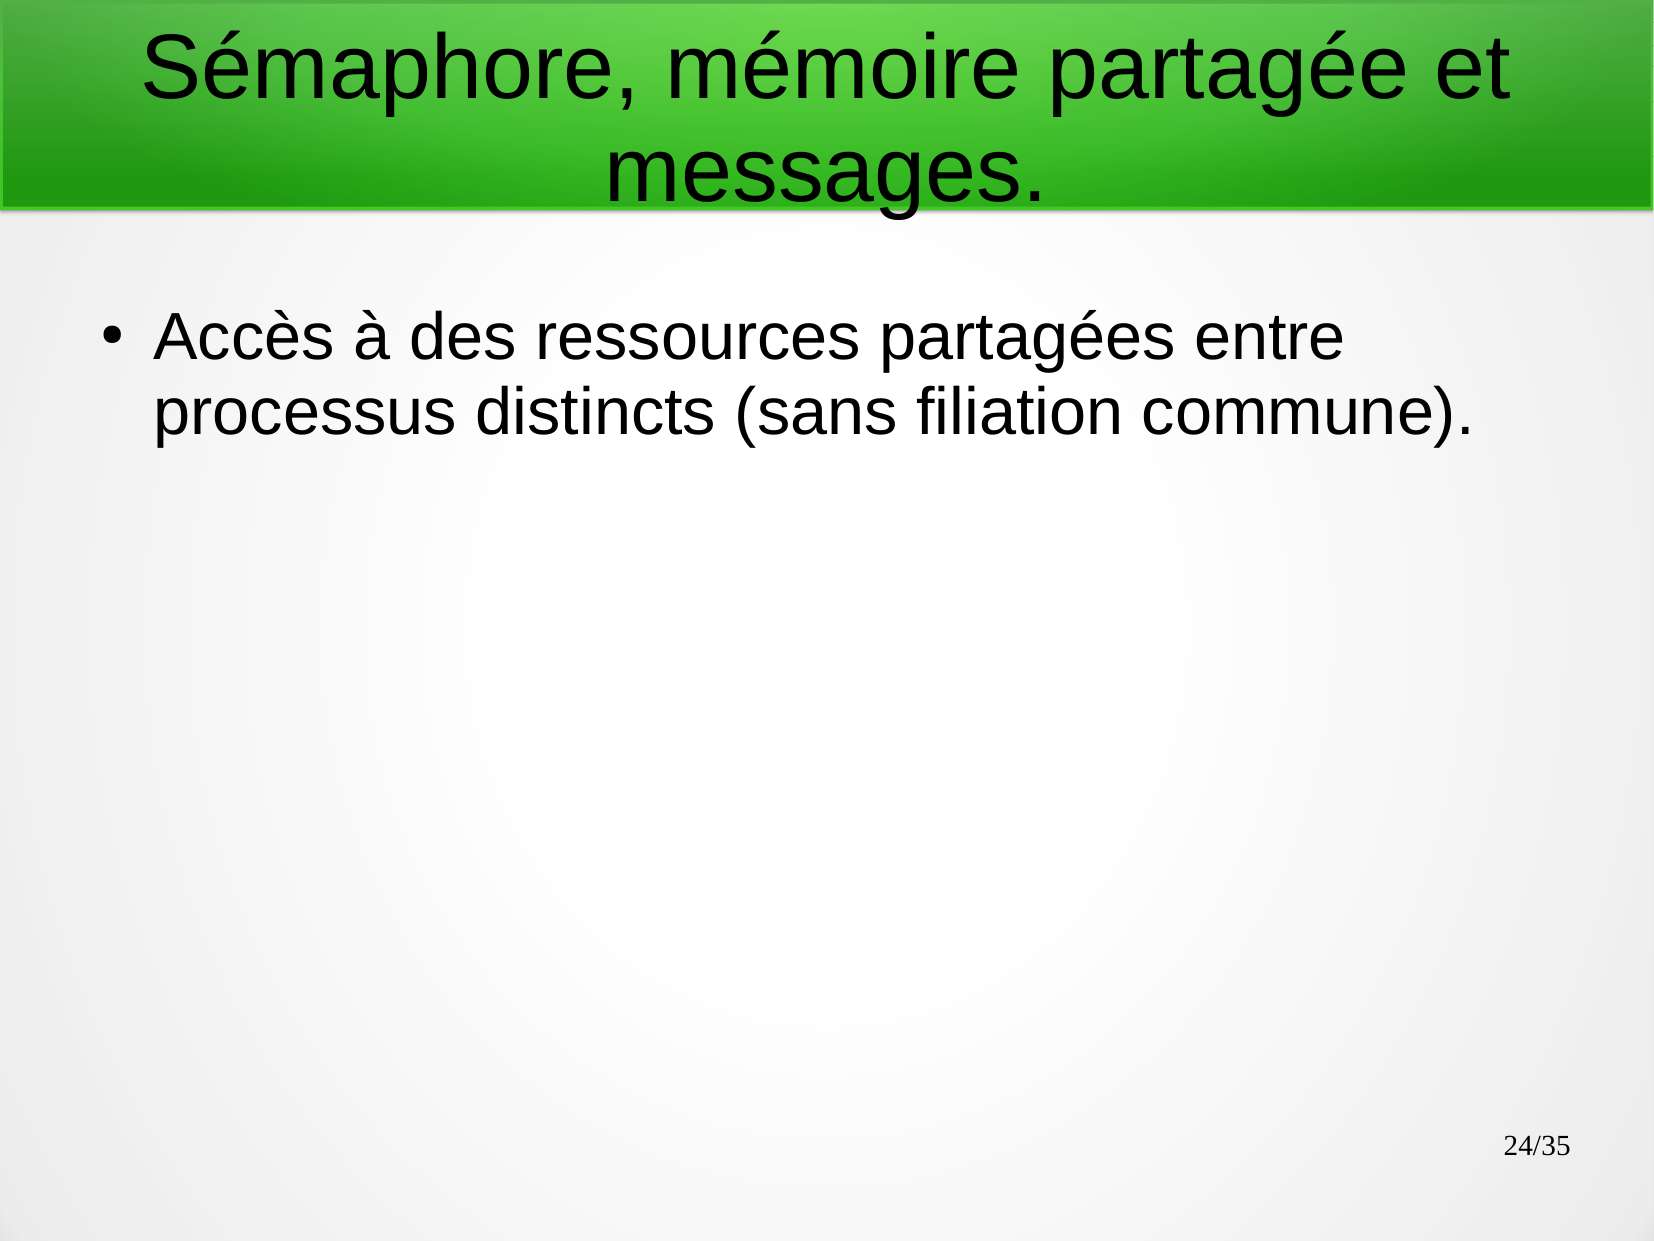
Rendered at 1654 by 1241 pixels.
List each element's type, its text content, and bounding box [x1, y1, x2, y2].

title Sémaphore, mémoire partagée et messages. [82, 15, 1571, 221]
list Accès à des ressources partagées entre processus distincts (sans filiation commune). [82, 299, 1571, 1019]
